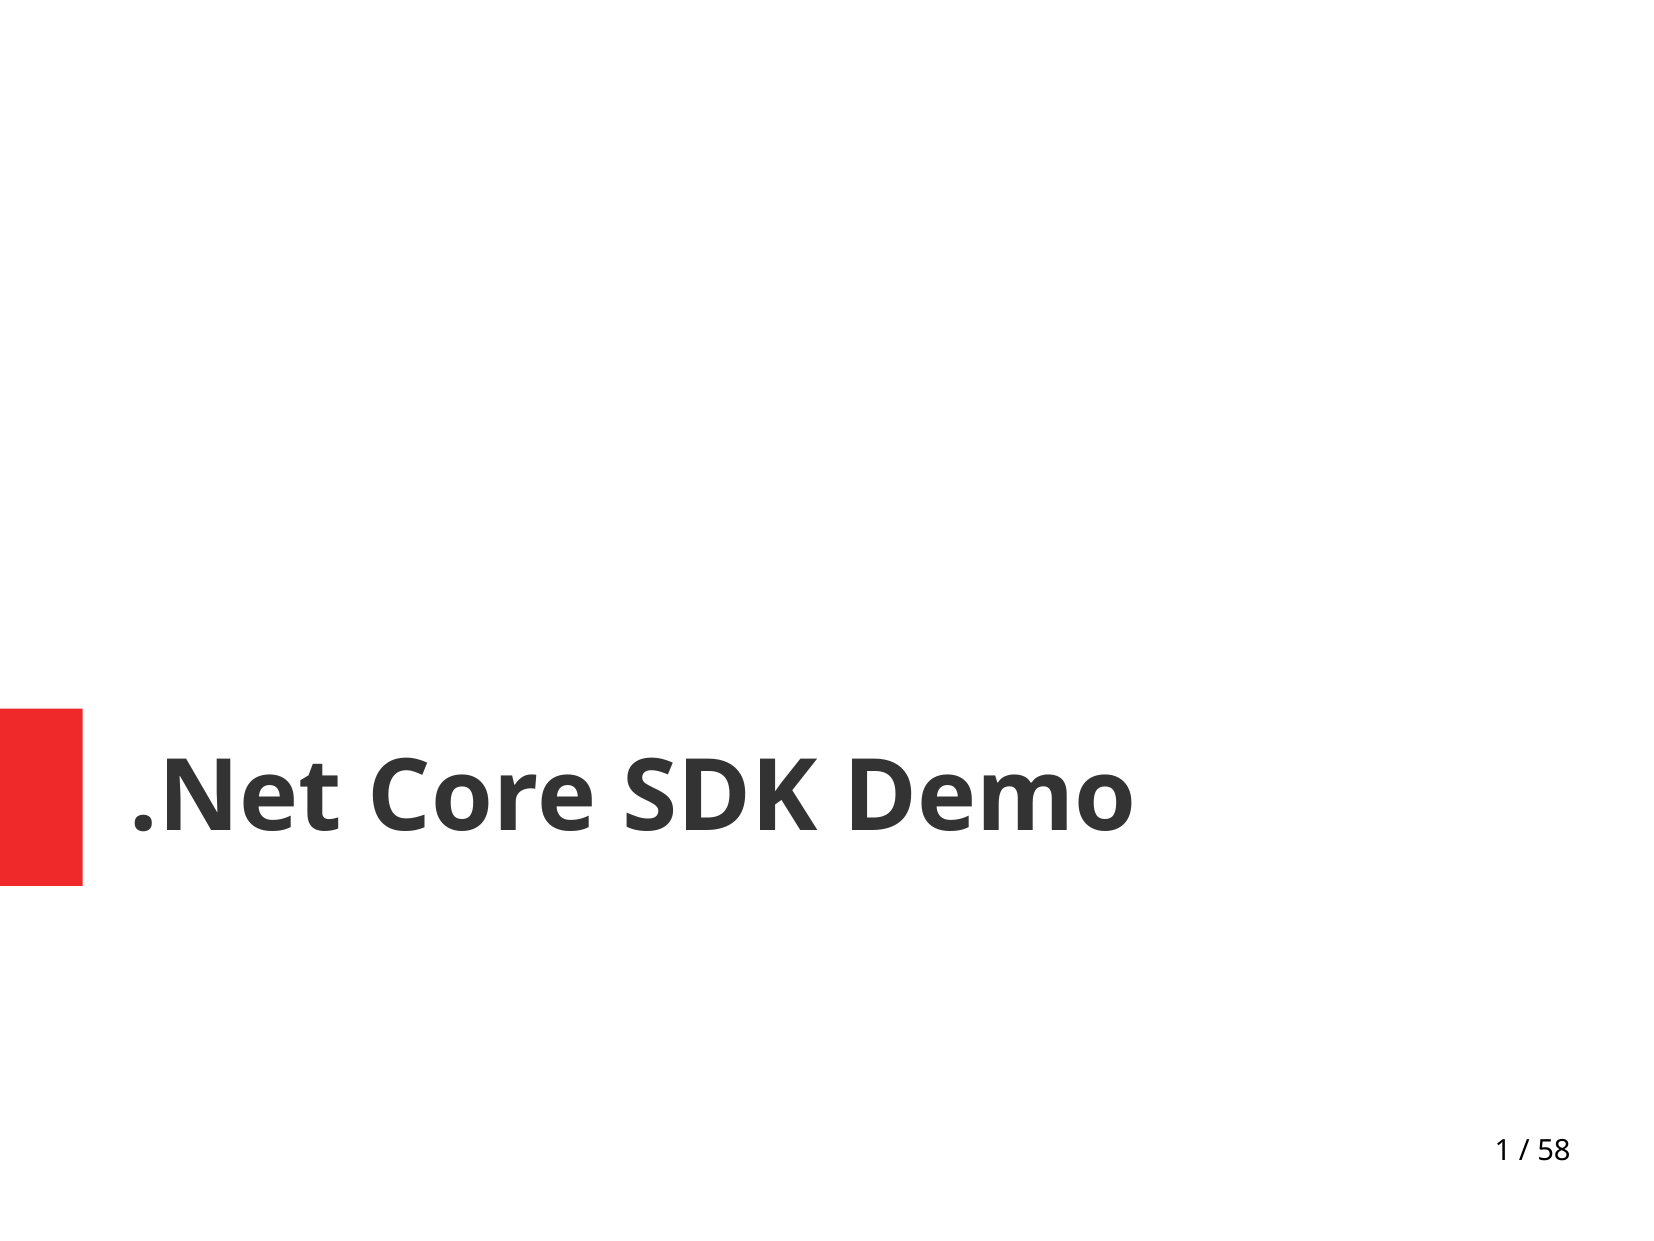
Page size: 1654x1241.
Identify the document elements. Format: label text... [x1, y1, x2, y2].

title .Net Core SDK Demo [129, 673, 1536, 910]
